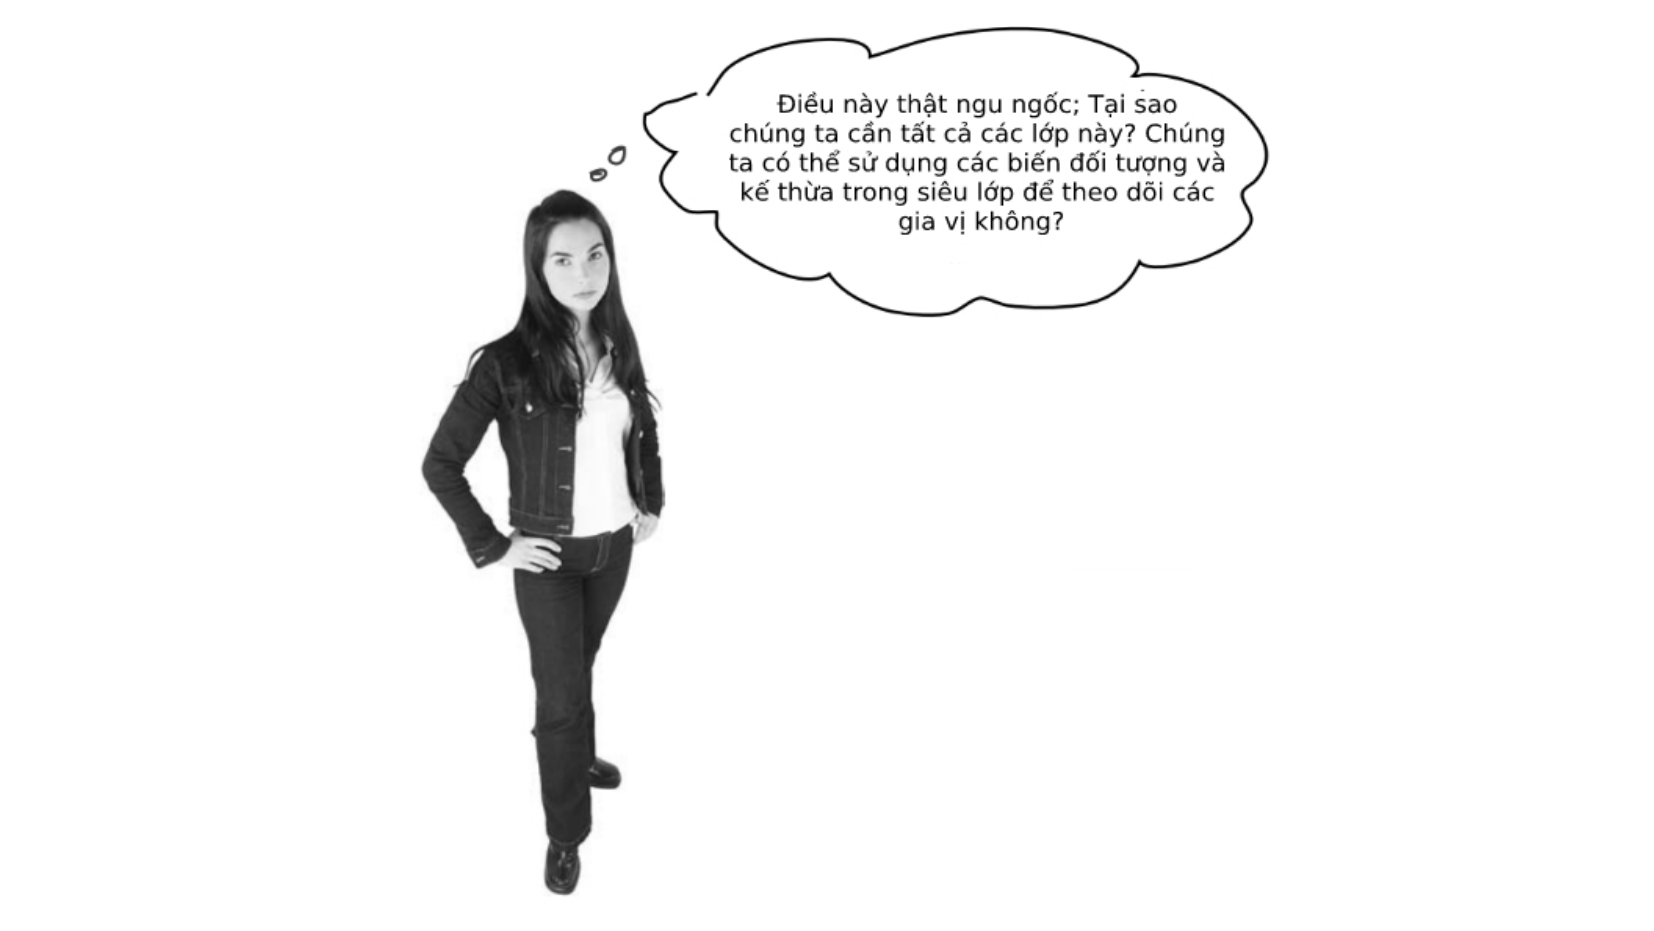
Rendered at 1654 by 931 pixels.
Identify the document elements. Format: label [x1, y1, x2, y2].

picture [393, 26, 1276, 916]
